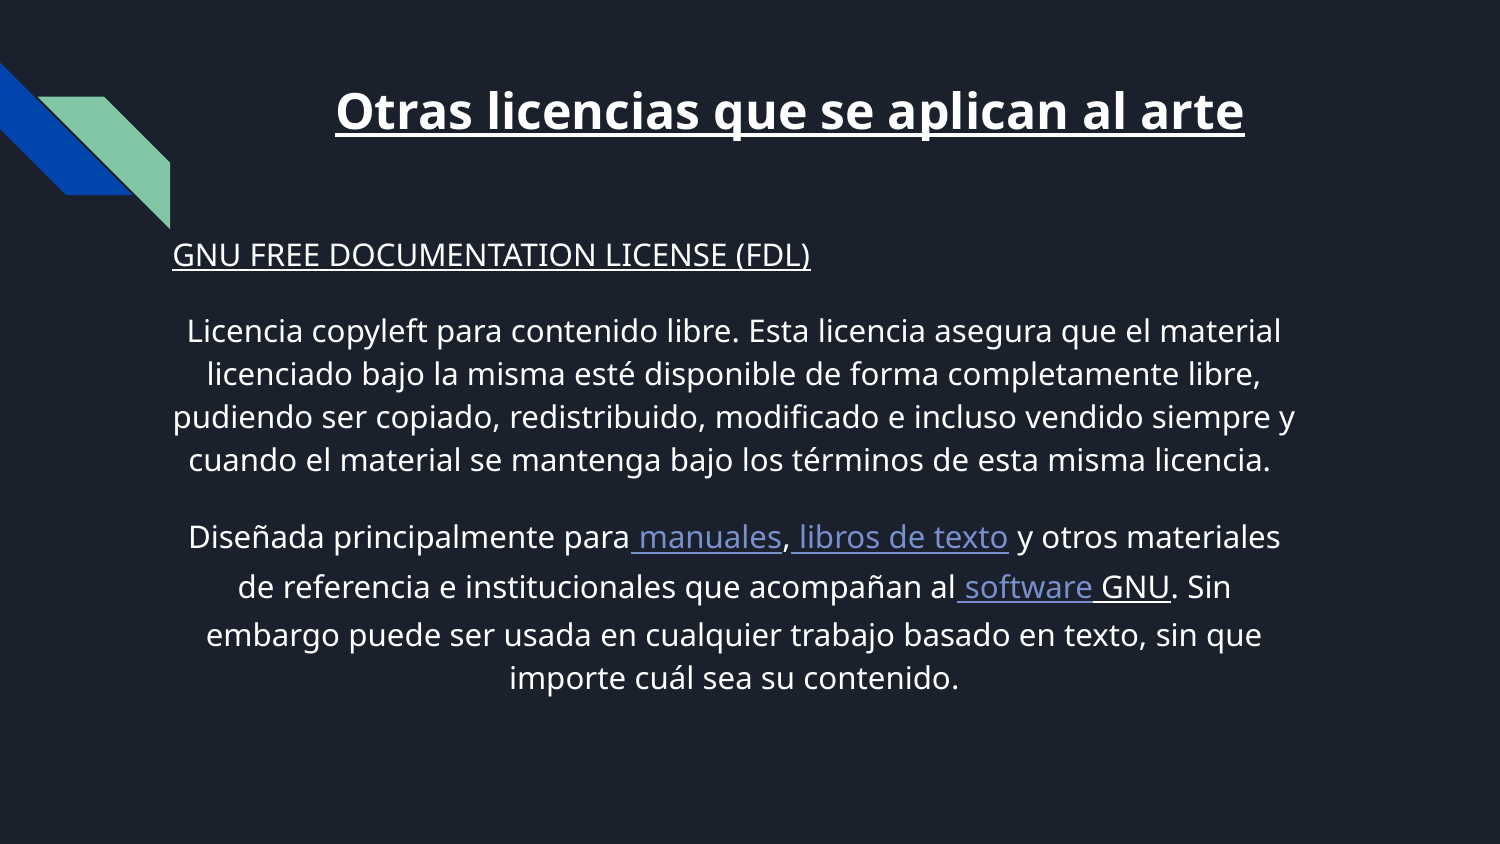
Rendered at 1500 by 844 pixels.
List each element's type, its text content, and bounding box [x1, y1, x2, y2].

title Otras licencias que se aplican al arte [212, 64, 1368, 215]
list GNU FREE DOCUMENTATION LICENSE (FDL) Licencia copyleft para contenido libre. Esta licencia asegura que el material licenciado bajo la misma esté disponible de forma completamente libre, pudiendo ser copiado, redistribuido, modificado e incluso vendido siempre y cuando el material se mantenga bajo los términos de esta misma licencia. Diseñada principalmente para manuales, libros de texto y otros materiales de referencia e institucionales que acompañan al software GNU. Sin embargo puede ser usada en cualquier trabajo basado en texto, sin que importe cuál sea su contenido. [157, 214, 1313, 693]
